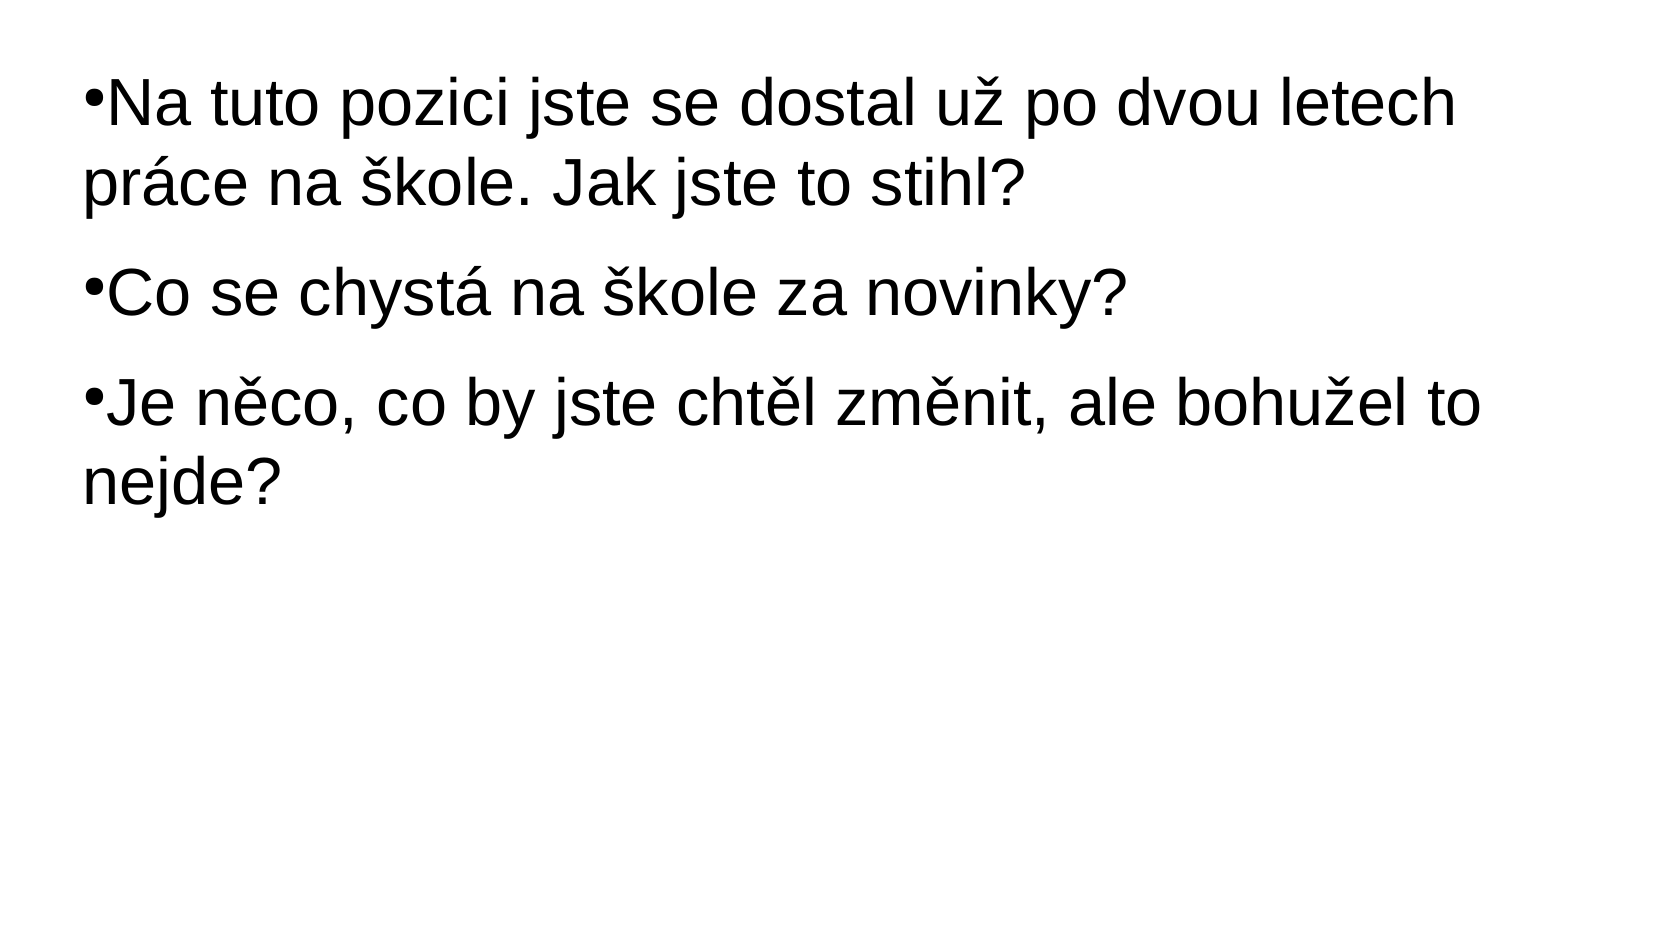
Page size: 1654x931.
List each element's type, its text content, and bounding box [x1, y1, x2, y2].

list Na tuto pozici jste se dostal už po dvou letech práce na škole. Jak jste to stihl? Co se chystá na škole za novinky? Je něco, co by jste chtěl změnit, ale bohužel to nejde? [82, 59, 1571, 886]
